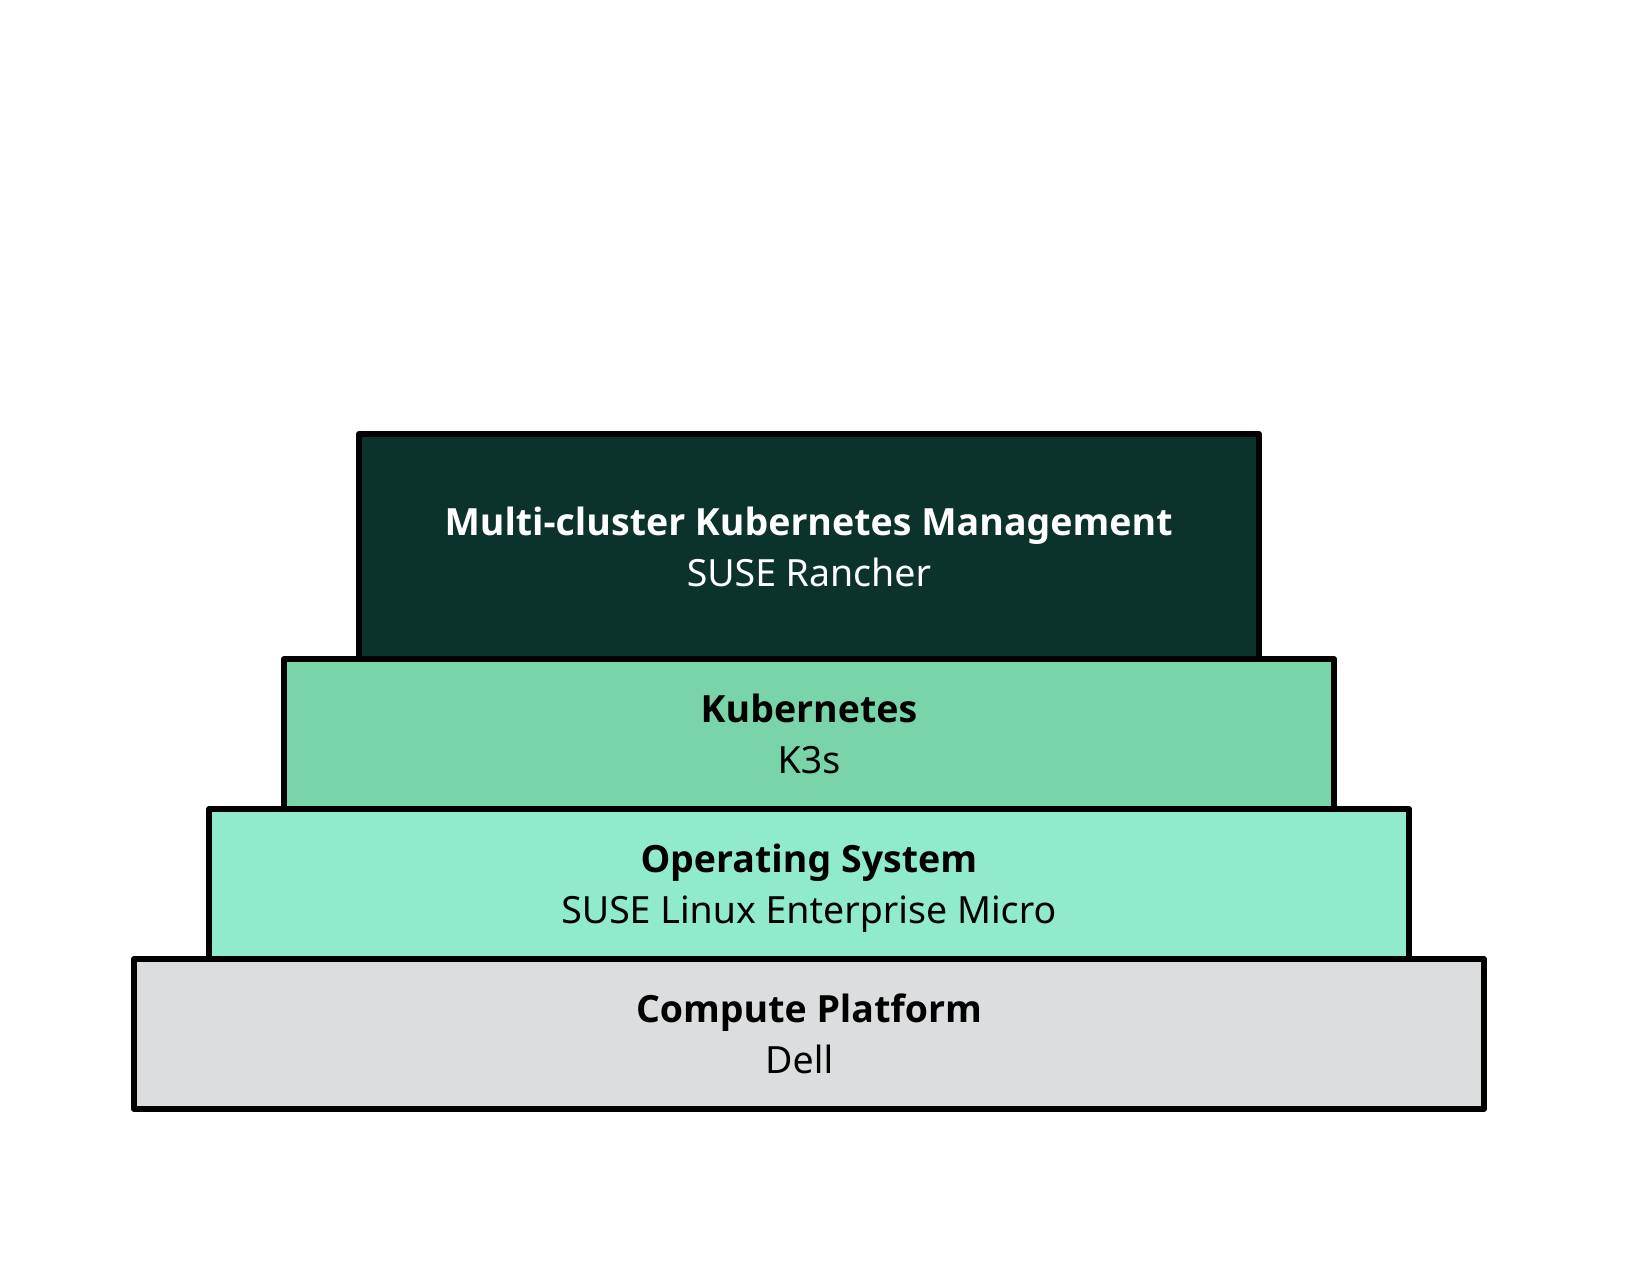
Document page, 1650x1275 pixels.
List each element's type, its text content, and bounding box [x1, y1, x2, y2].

text_box Operating System SUSE Linux Enterprise Micro [209, 809, 1410, 960]
text_box Multi-cluster Kubernetes Management SUSE Rancher [359, 434, 1260, 660]
text_box Compute Platform Dell [134, 959, 1485, 1110]
text_box Kubernetes K3s [284, 659, 1335, 810]
